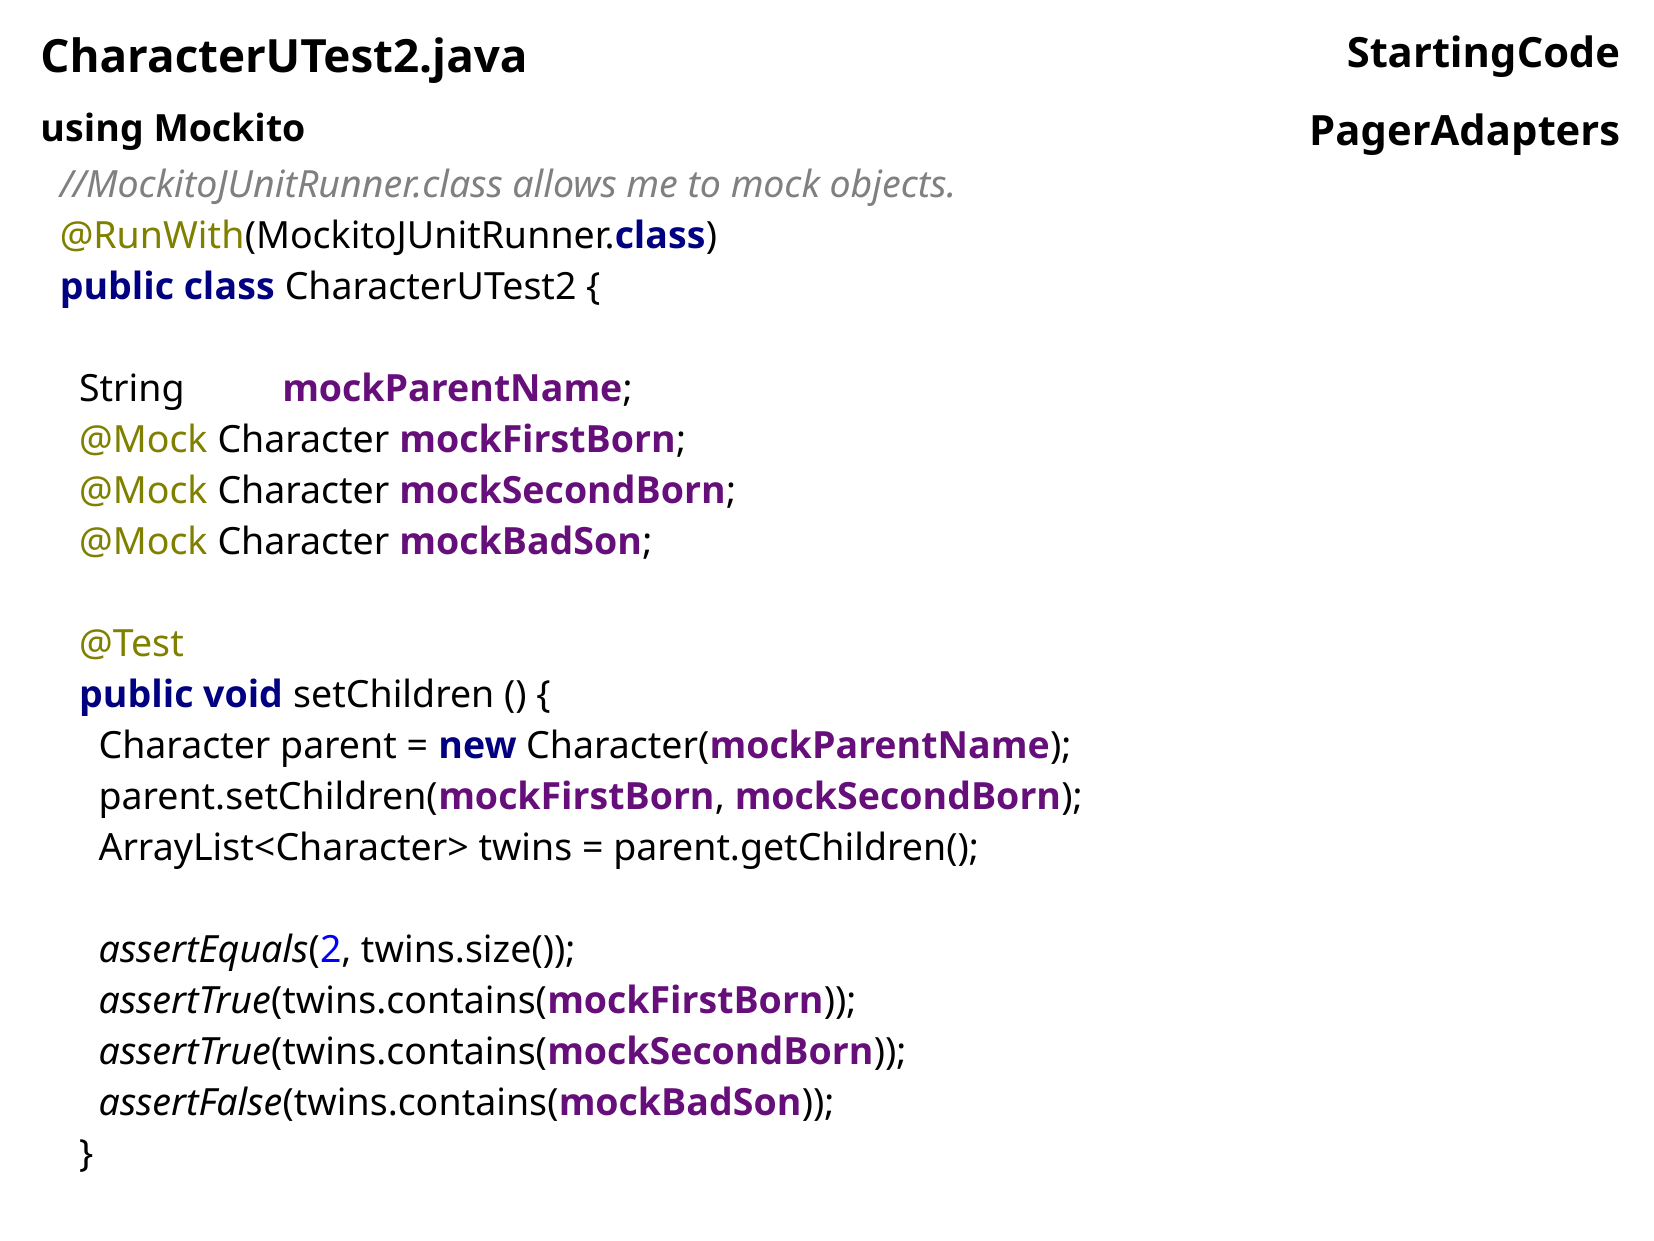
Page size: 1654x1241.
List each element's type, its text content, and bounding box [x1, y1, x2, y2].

table_header CharacterUTest2.java [26, 16, 830, 93]
table_cell PagerAdapters [831, 94, 1635, 166]
table_cell using Mockito [26, 94, 830, 166]
text_box //MockitoJUnitRunner.class allows me to mock objects. @RunWith(MockitoJUnitRunner.class) public class CharacterUTest2 { String mockParentName; @Mock Character mockFirstBorn; @Mock Character mockSecondBorn; @Mock Character mockBadSon; @Test public void setChildren () { Character parent = new Character(mockParentName); parent.setChildren(mockFirstBorn, mockSecondBorn); ArrayList<Character> twins = parent.getChildren(); assertEquals(2, twins.size()); assertTrue(twins.contains(mockFirstBorn)); assertTrue(twins.contains(mockSecondBorn)); assertFalse(twins.contains(mockBadSon)); } } [45, 167, 1621, 1201]
table_header StartingCode [831, 16, 1635, 93]
